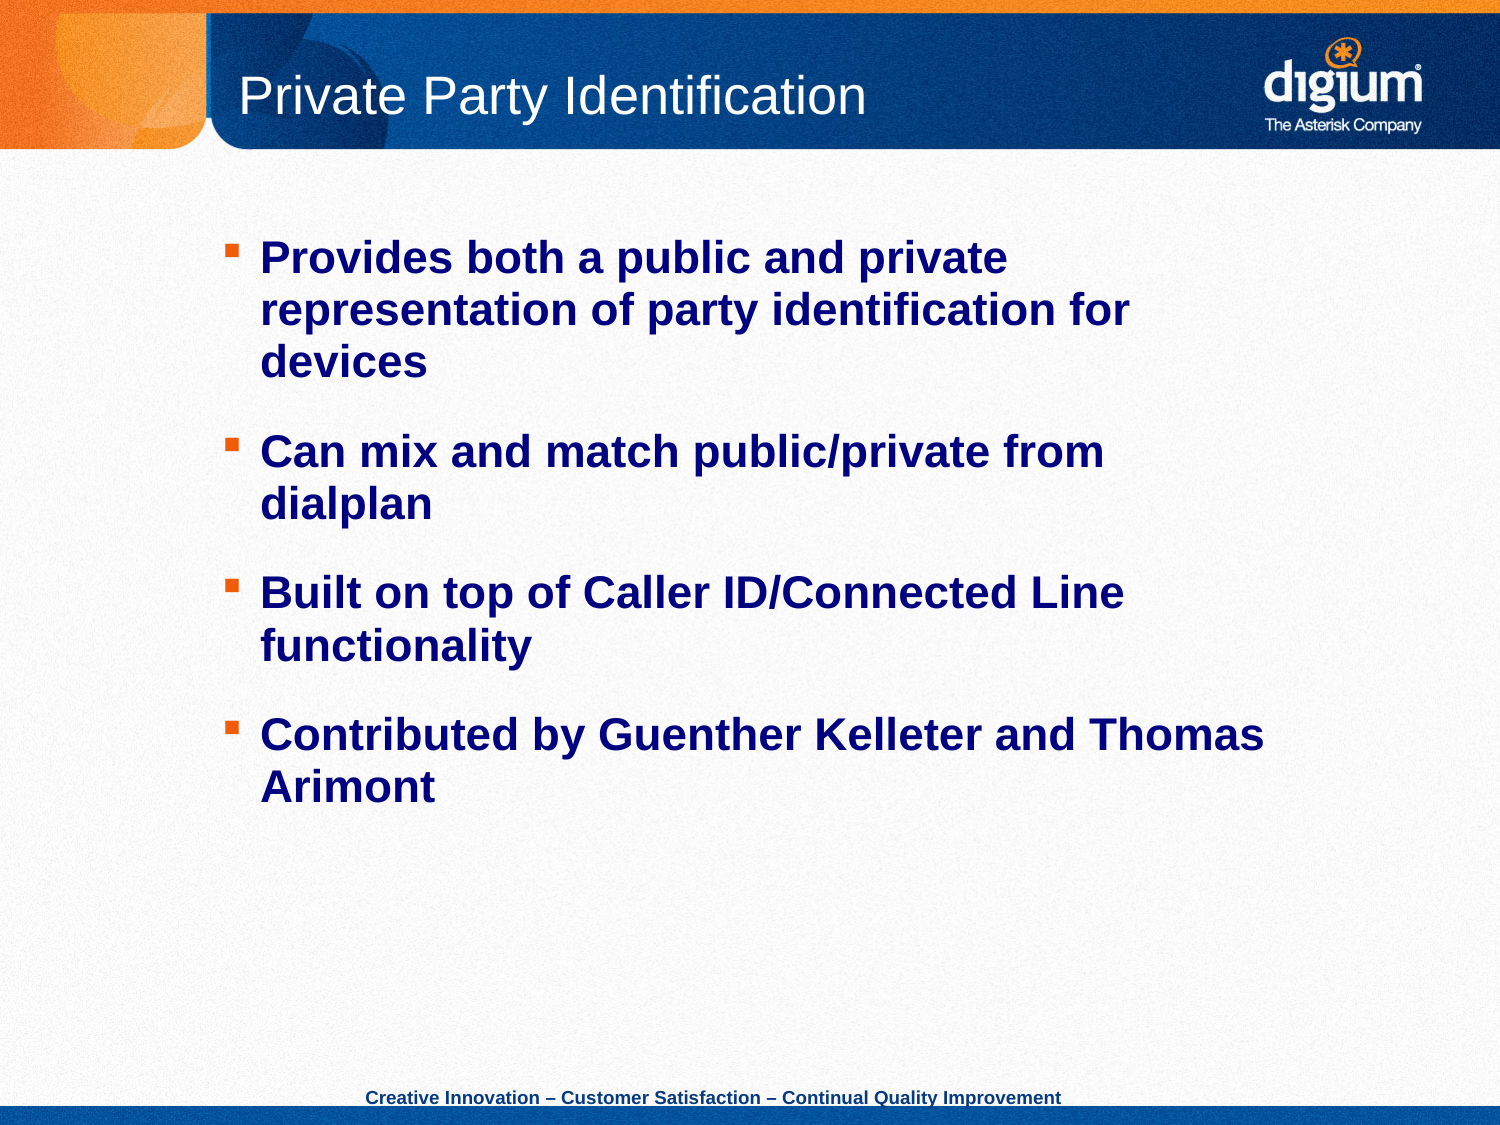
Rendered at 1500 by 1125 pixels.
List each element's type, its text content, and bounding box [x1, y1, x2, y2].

picture [0, 0, 1500, 1125]
title Private Party Identification [238, 27, 1243, 127]
list Provides both a public and private representation of party identification for devices Can mix and match public/private from dialplan Built on top of Caller ID/Connected Line functionality Contributed by Guenther Kelleter and Thomas Arimont [206, 224, 1301, 976]
